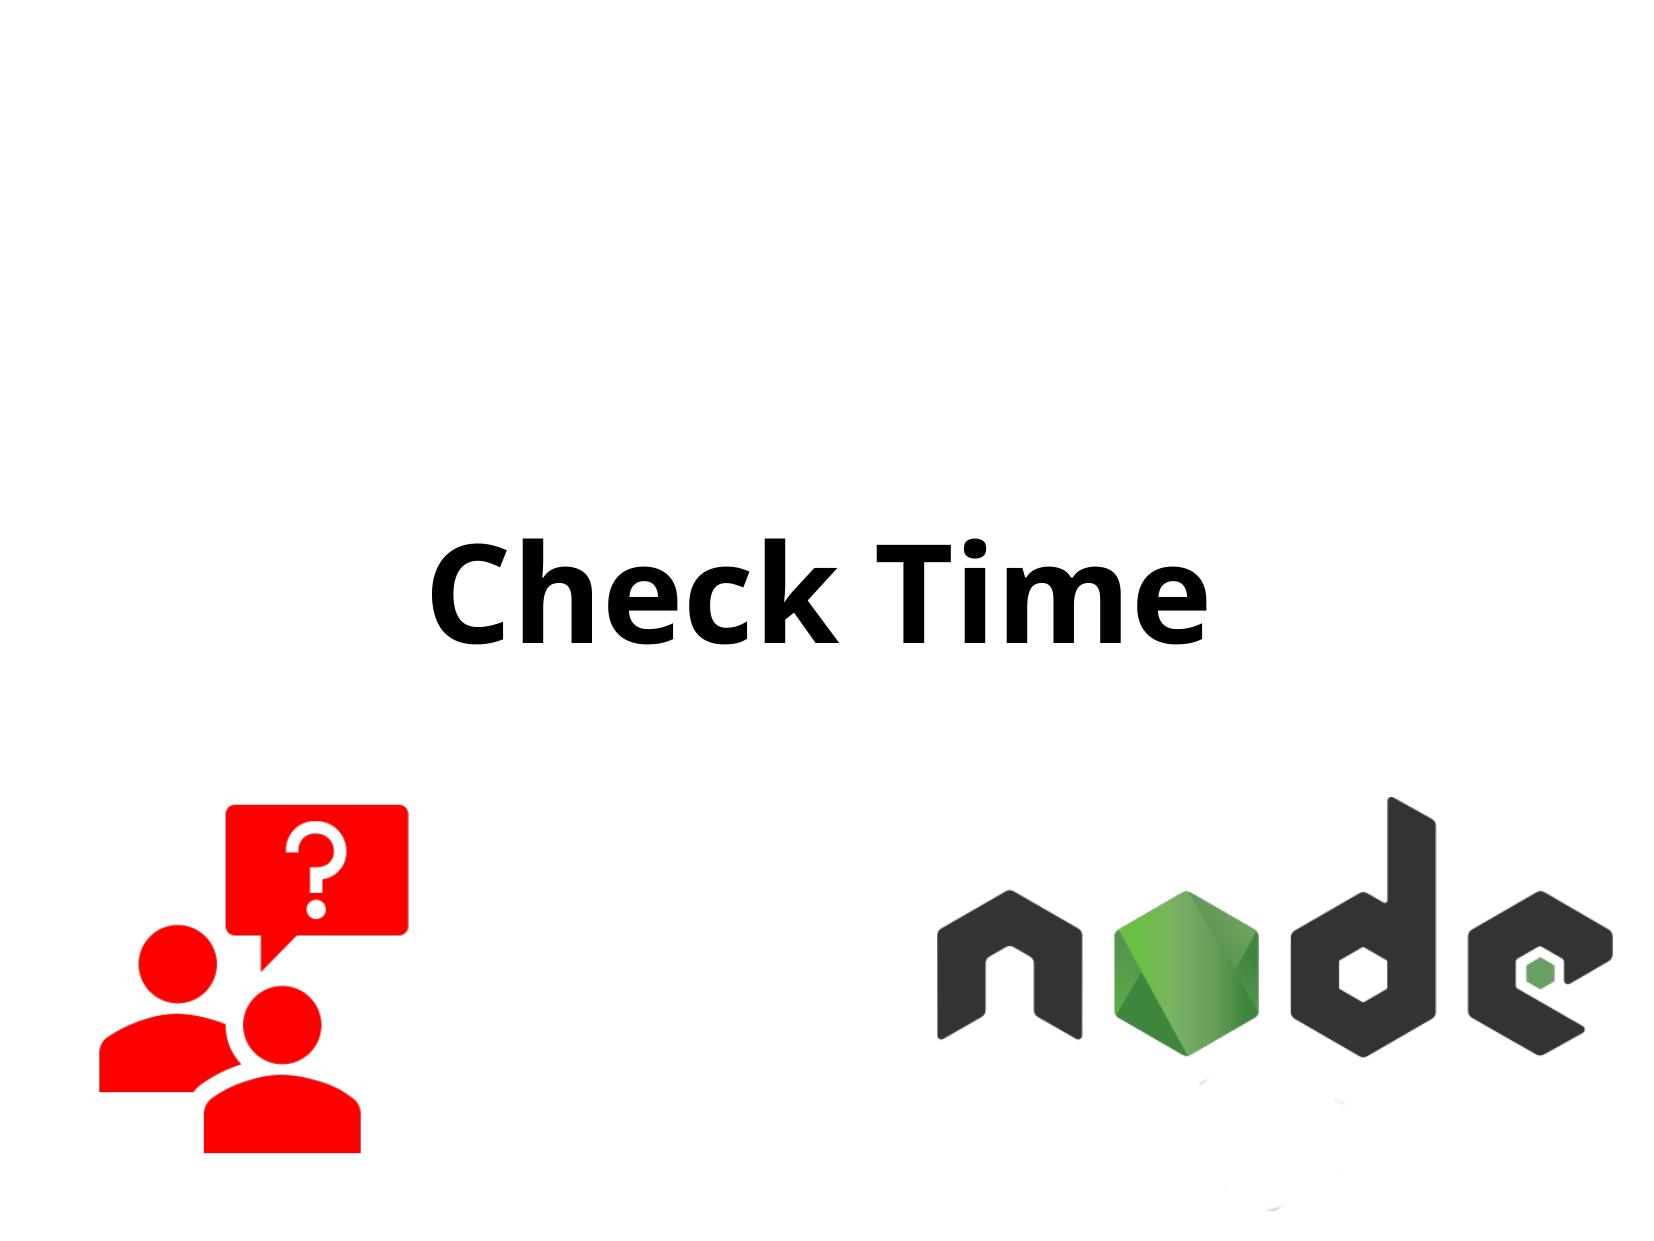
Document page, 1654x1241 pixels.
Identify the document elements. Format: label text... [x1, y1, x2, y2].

picture [45, 770, 463, 1188]
list Check Time [372, 490, 1348, 1211]
picture [937, 797, 1613, 1211]
